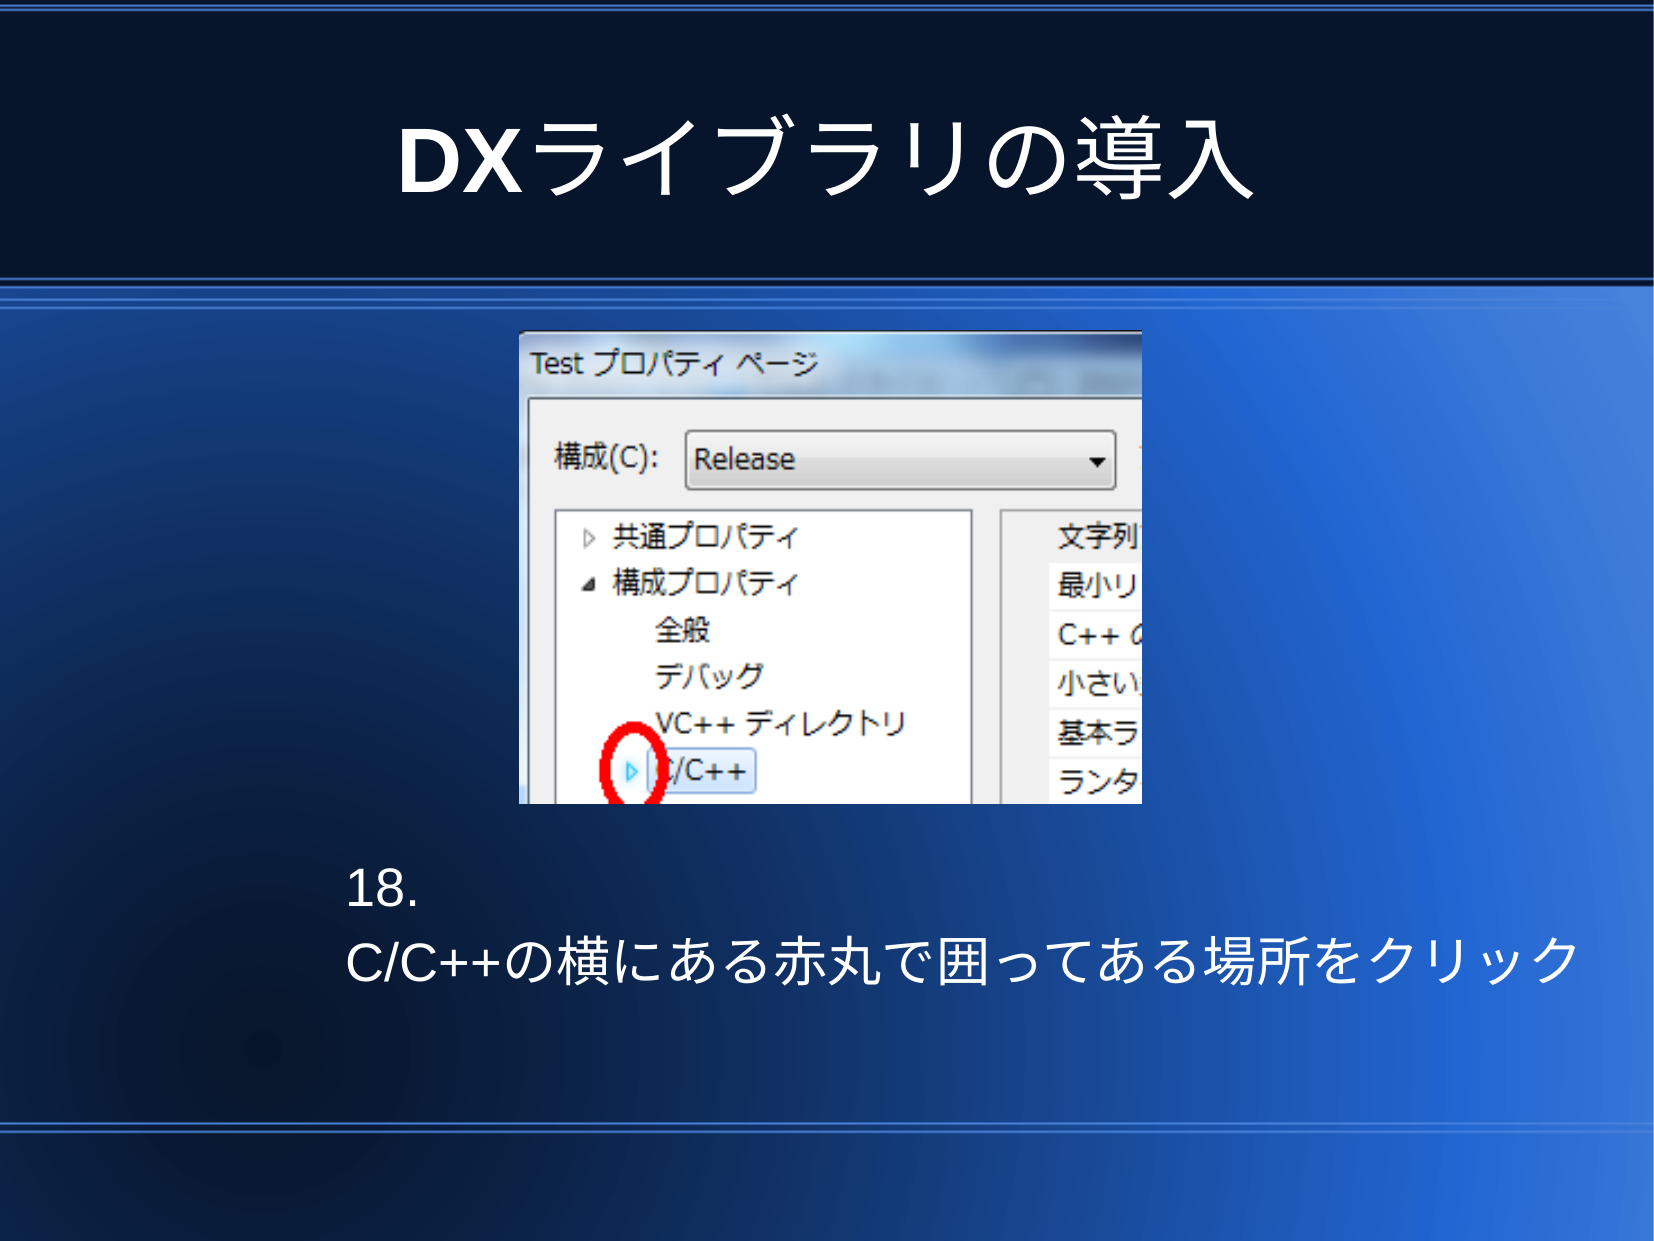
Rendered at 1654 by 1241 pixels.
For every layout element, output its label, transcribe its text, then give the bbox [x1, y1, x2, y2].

picture [0, 0, 1654, 1241]
text_box 18. C/C++の横にある赤丸で囲ってある場所をクリック [330, 850, 1500, 981]
title DXライブラリの導入 [82, 49, 1571, 257]
